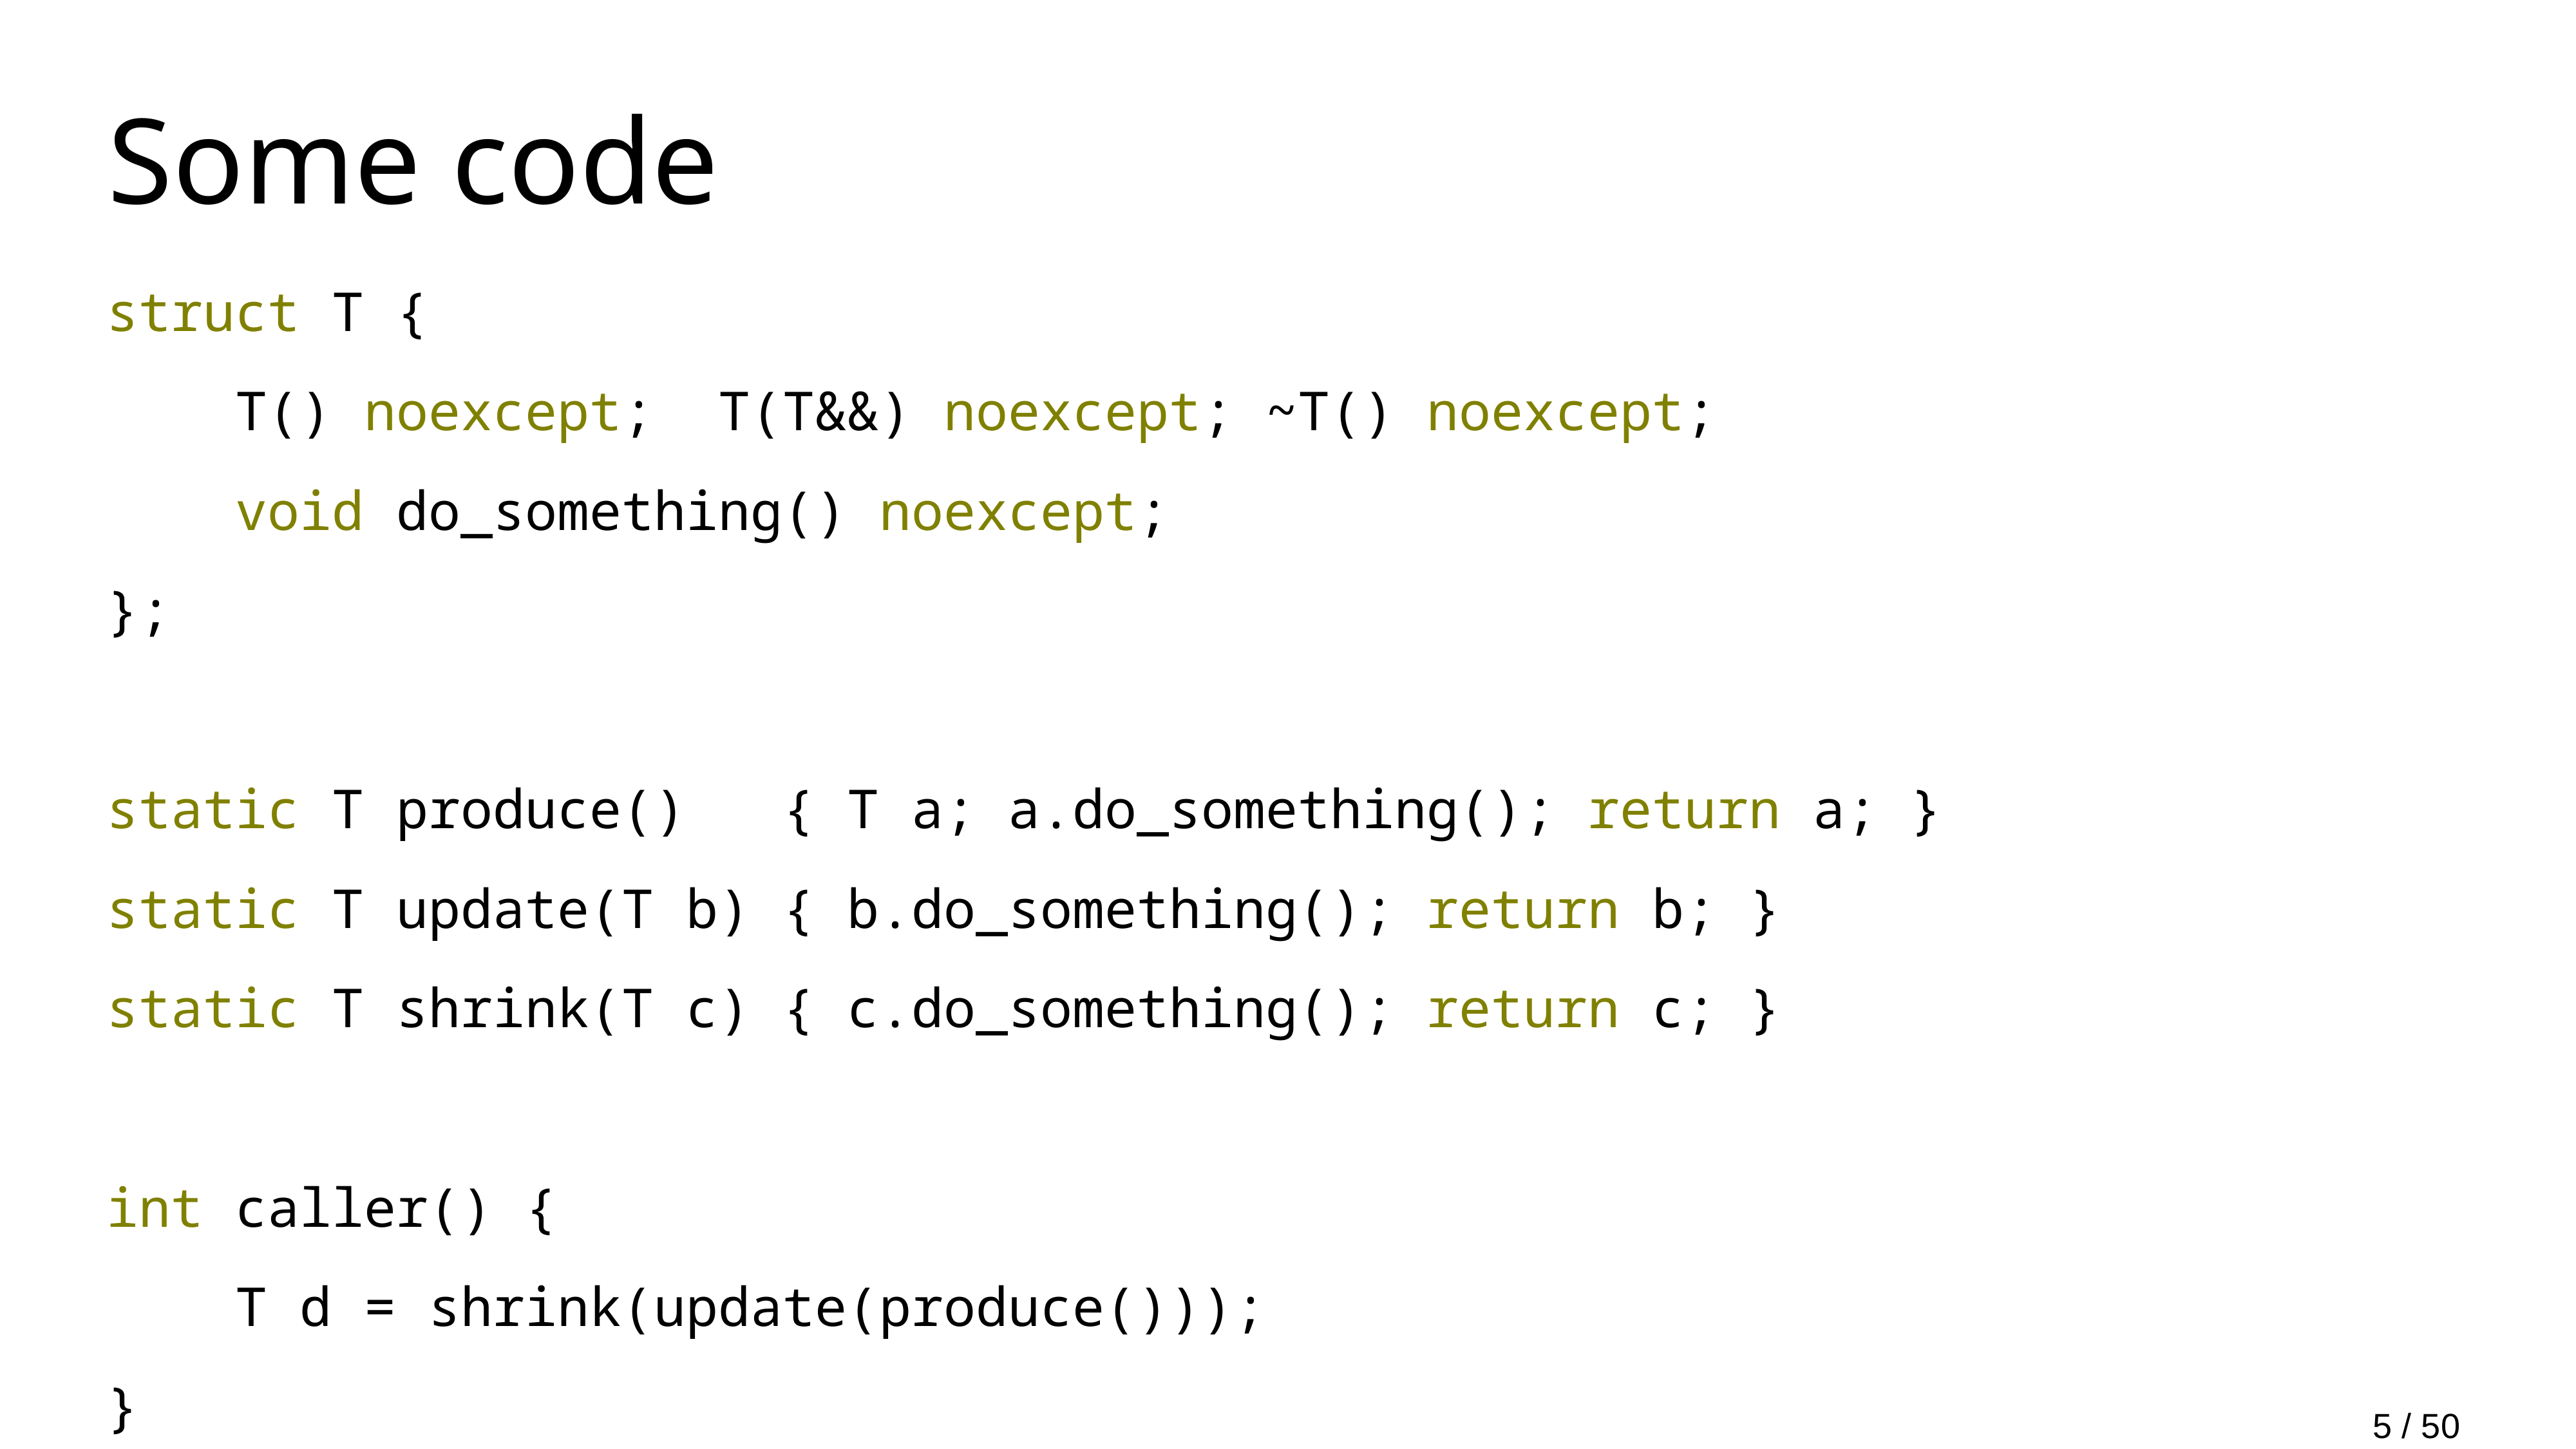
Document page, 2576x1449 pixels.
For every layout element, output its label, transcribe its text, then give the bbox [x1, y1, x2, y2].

title Some code [108, 80, 2468, 211]
list struct T { T() noexcept; T(T&&) noexcept; ~T() noexcept; void do_something() noexcept; }; static T produce() { T a; a.do_something(); return a; } static T update(T b) { b.do_something(); return b; } static T shrink(T c) { c.do_something(); return c; } int caller() { T d = shrink(update(produce())); } [0, 211, 2576, 1366]
text_box <number> / 50 [2363, 1402, 2576, 1449]
